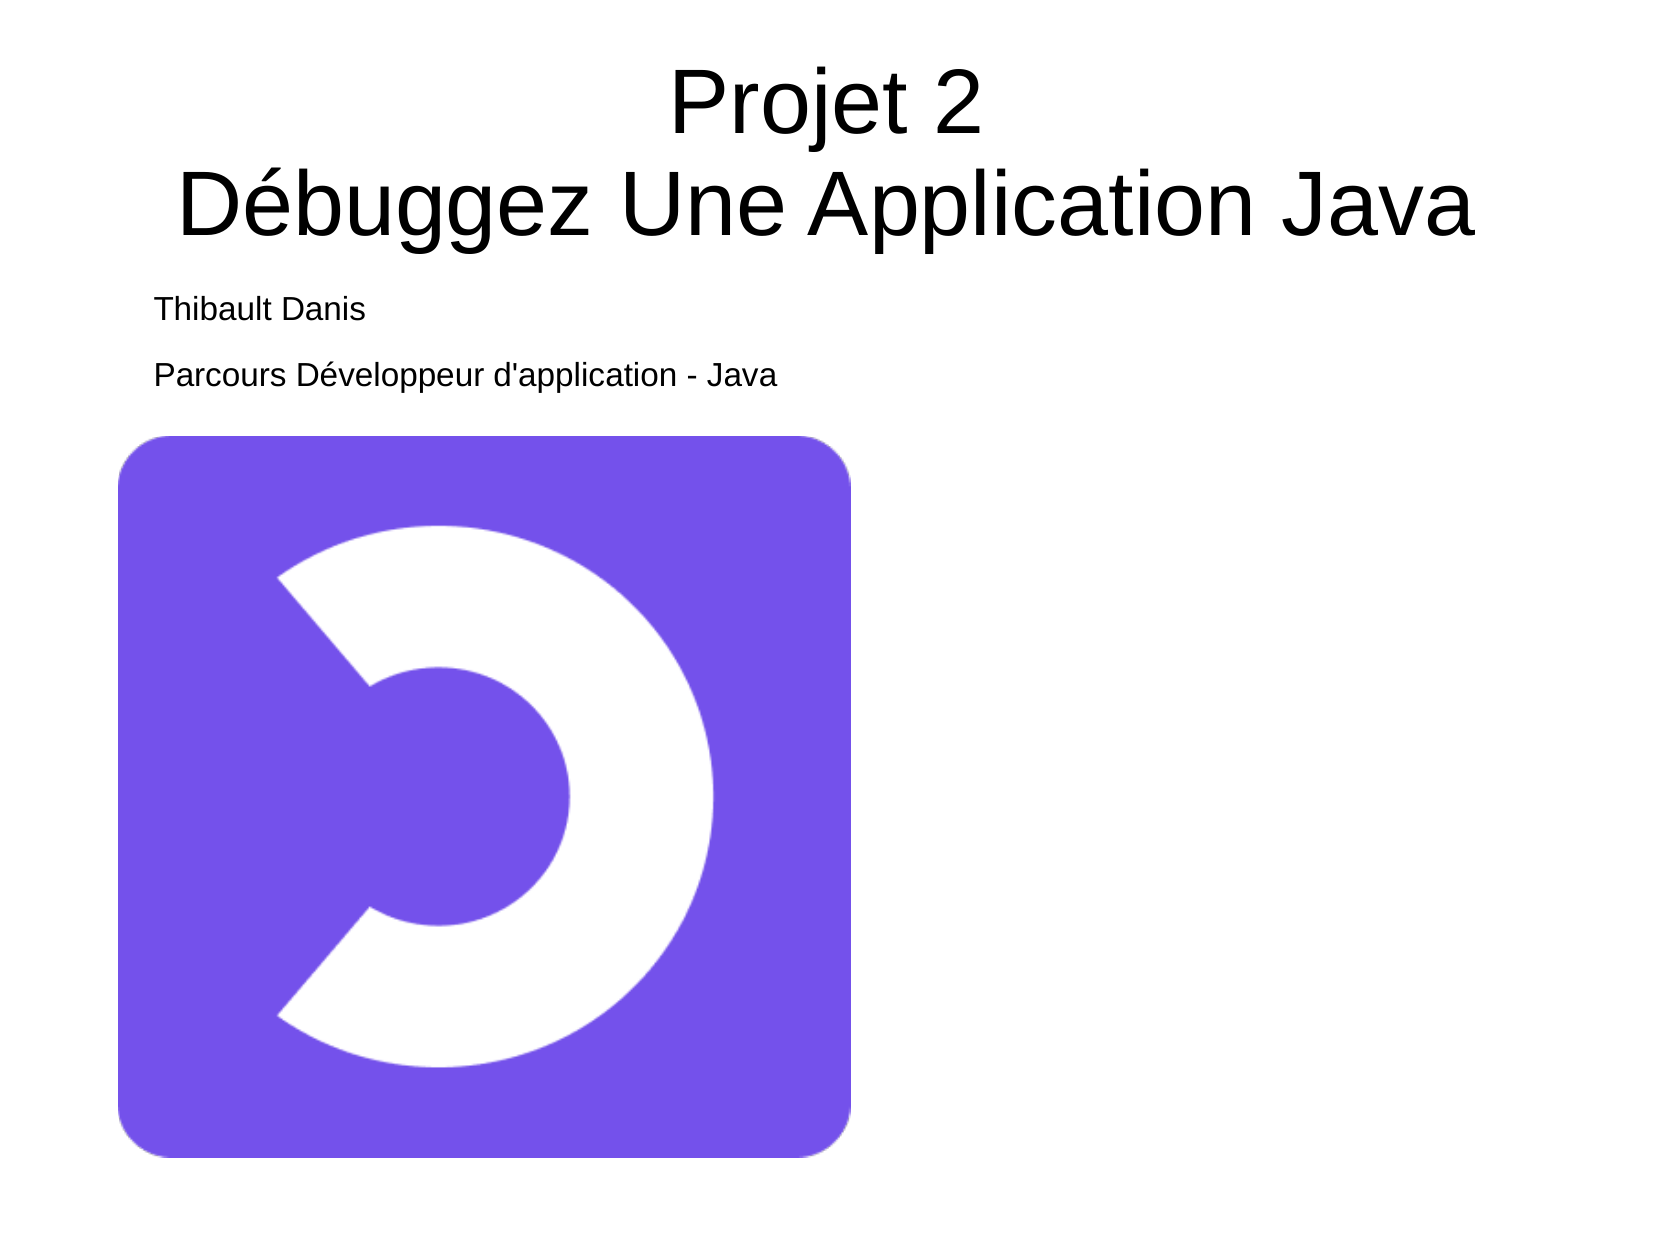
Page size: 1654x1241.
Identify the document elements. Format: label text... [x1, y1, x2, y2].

picture [118, 1109, 851, 1158]
list Thibault Danis Parcours Développeur d'application - Java [82, 290, 1571, 1109]
title Projet 2 Débuggez Une Application Java [82, 49, 1571, 257]
